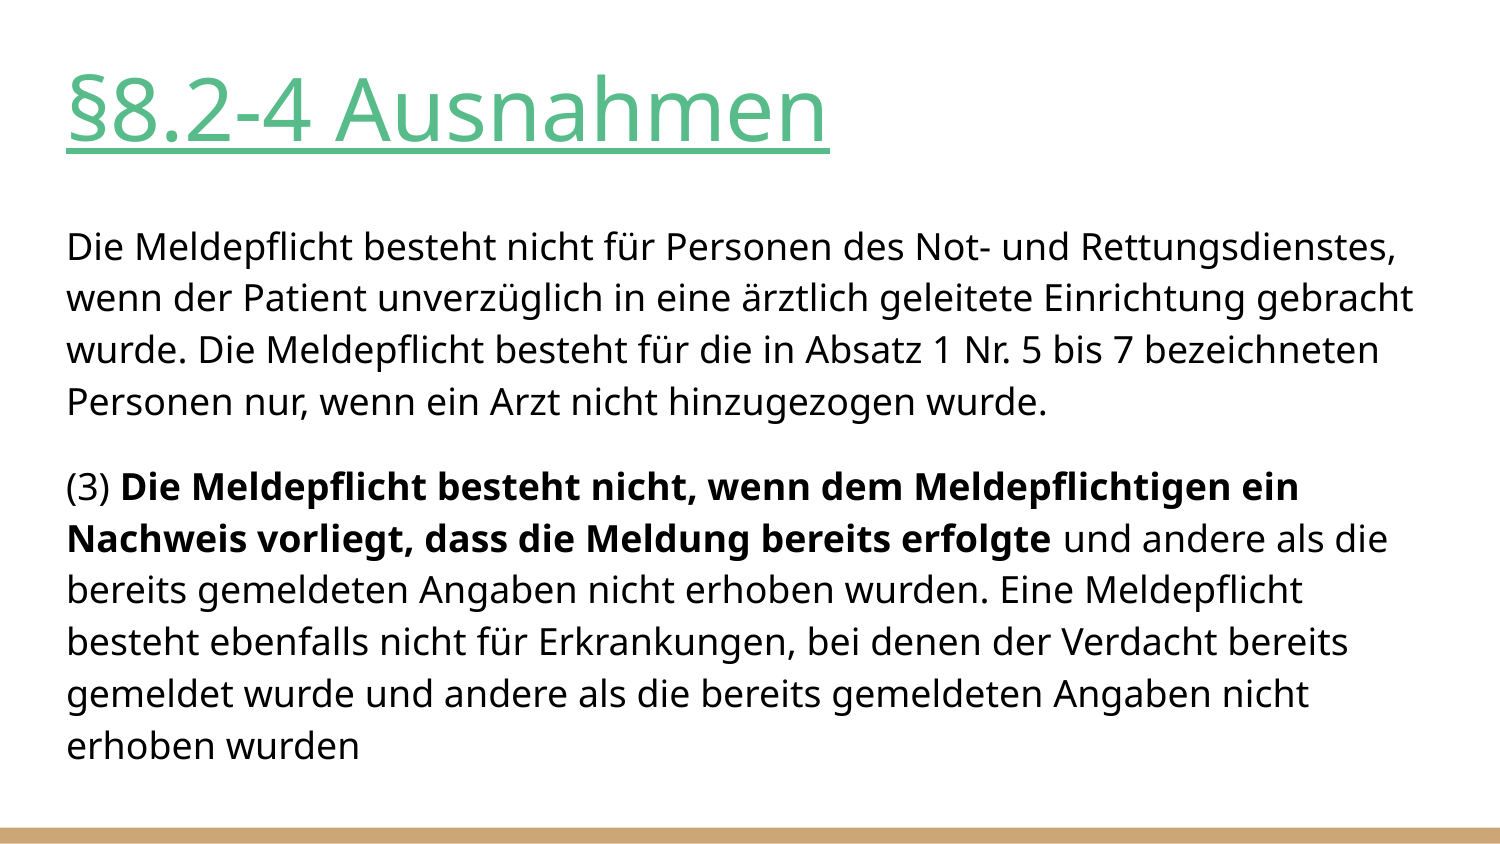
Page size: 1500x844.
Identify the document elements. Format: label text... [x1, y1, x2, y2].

title §8.2-4 Ausnahmen [51, 51, 1449, 189]
list Die Meldepflicht besteht nicht für Personen des Not- und Rettungsdienstes, wenn der Patient unverzüglich in eine ärztlich geleitete Einrichtung gebracht wurde. Die Meldepflicht besteht für die in Absatz 1 Nr. 5 bis 7 bezeichneten Personen nur, wenn ein Arzt nicht hinzugezogen wurde. (3) Die Meldepflicht besteht nicht, wenn dem Meldepflichtigen ein Nachweis vorliegt, dass die Meldung bereits erfolgte und andere als die bereits gemeldeten Angaben nicht erhoben wurden. Eine Meldepflicht besteht ebenfalls nicht für Erkrankungen, bei denen der Verdacht bereits gemeldet wurde und andere als die bereits gemeldeten Angaben nicht erhoben wurden [51, 200, 1449, 752]
